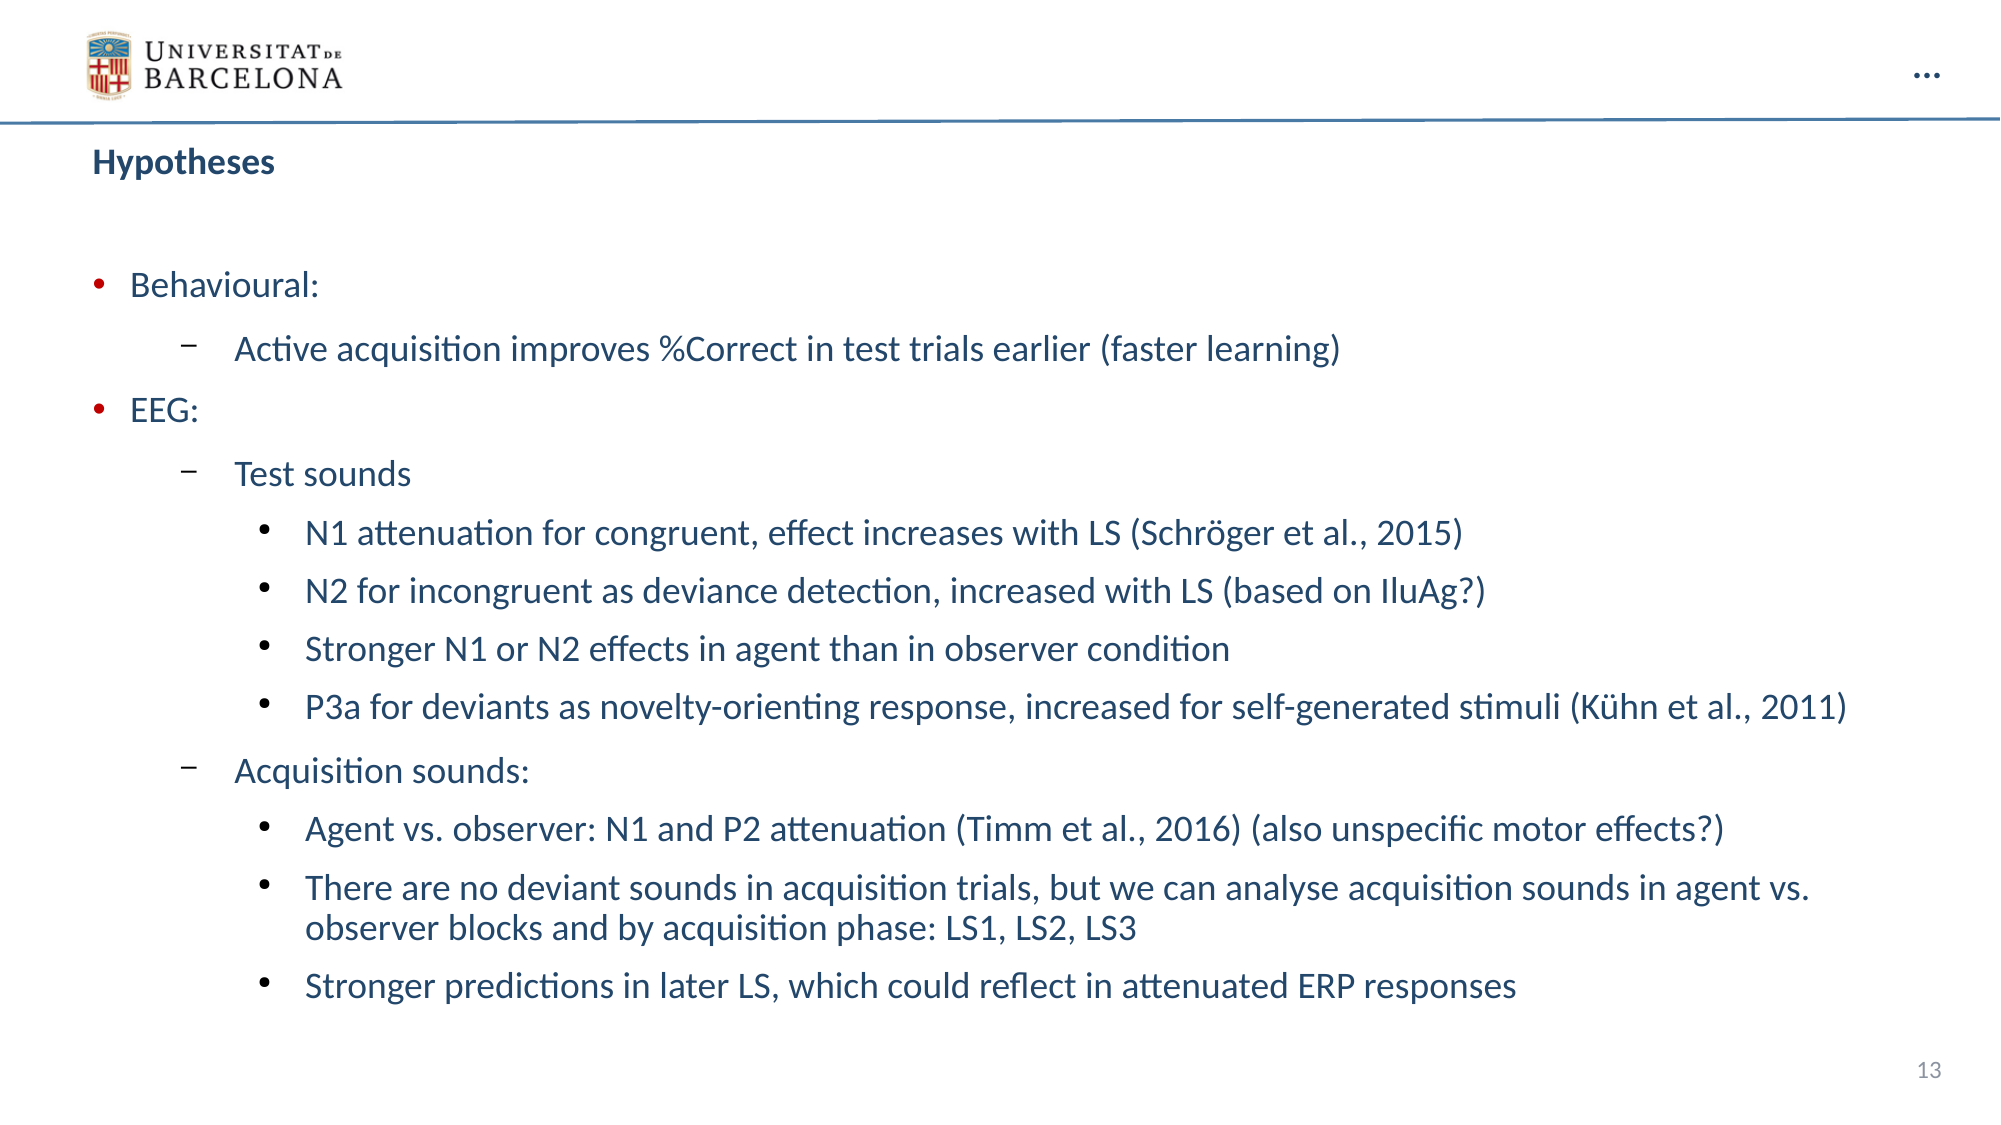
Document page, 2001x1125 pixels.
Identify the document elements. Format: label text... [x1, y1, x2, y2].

list Hypotheses Behavioural: Active acquisition improves %Correct in test trials earlier (faster learning) EEG: Test sounds N1 attenuation for congruent, effect increases with LS (Schröger et al., 2015) N2 for incongruent as deviance detection, increased with LS (based on IluAg?) Stronger N1 or N2 effects in agent than in observer condition P3a for deviants as novelty-orienting response, increased for self-generated stimuli (Kühn et al., 2011) Acquisition sounds: Agent vs. observer: N1 and P2 attenuation (Timm et al., 2016) (also unspecific motor effects?) There are no deviant sounds in acquisition trials, but we can analyse acquisition sounds in agent vs. observer blocks and by acquisition phase: LS1, LS2, LS3 Stronger predictions in later LS, which could reflect in attenuated ERP responses [77, 135, 1891, 971]
slide_number 13 [1507, 1038, 1957, 1099]
picture [77, 23, 353, 109]
title ... [673, 29, 1957, 103]
